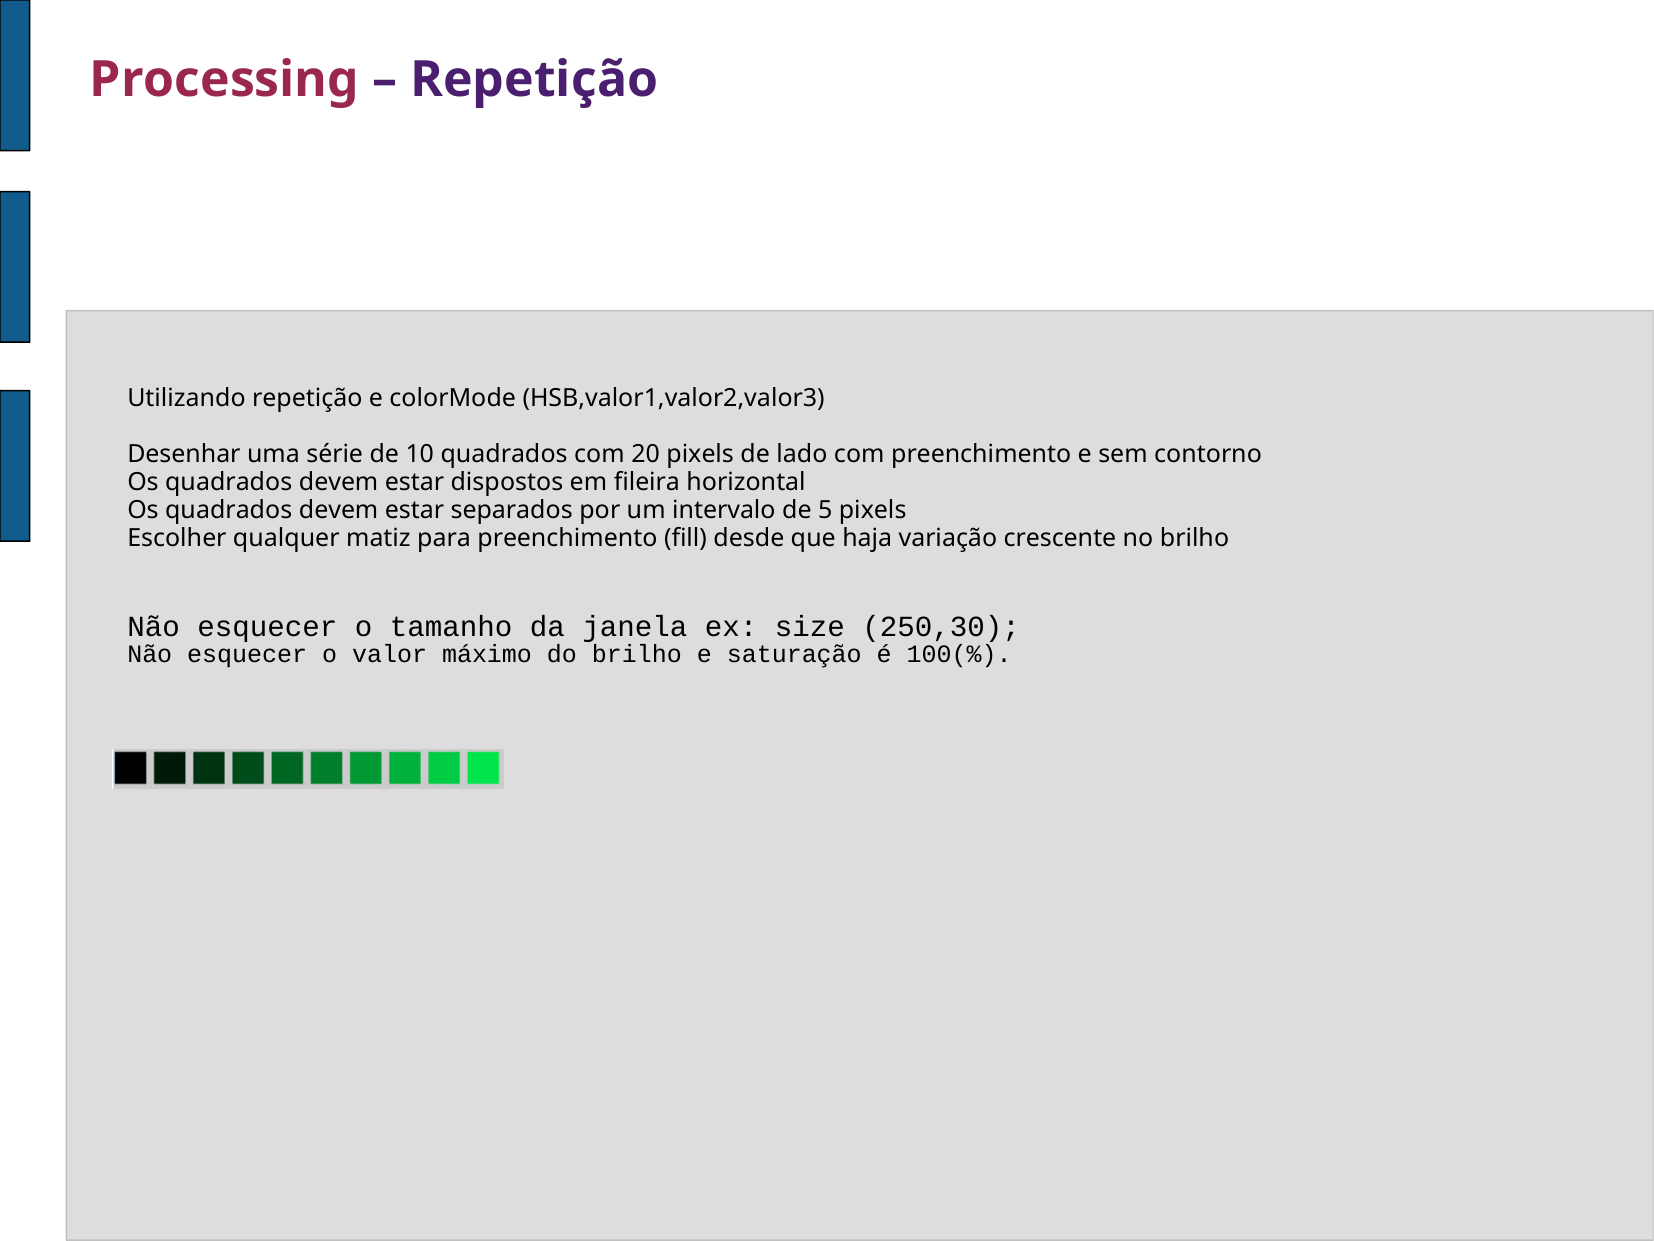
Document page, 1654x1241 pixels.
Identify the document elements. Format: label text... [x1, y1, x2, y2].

text_box Processing – Repetição [75, 37, 1501, 113]
text_box Utilizando repetição e colorMode (HSB,valor1,valor2,valor3) Desenhar uma série de 10 quadrados com 20 pixels de lado com preenchimento e sem contorno Os quadrados devem estar dispostos em fileira horizontal Os quadrados devem estar separados por um intervalo de 5 pixels Escolher qualquer matiz para preenchimento (fill) desde que haja variação crescente no brilho Não esquecer o tamanho da janela ex: size (250,30); Não esquecer o valor máximo do brilho e saturação é 100(%). [112, 375, 1360, 678]
picture [112, 749, 504, 790]
